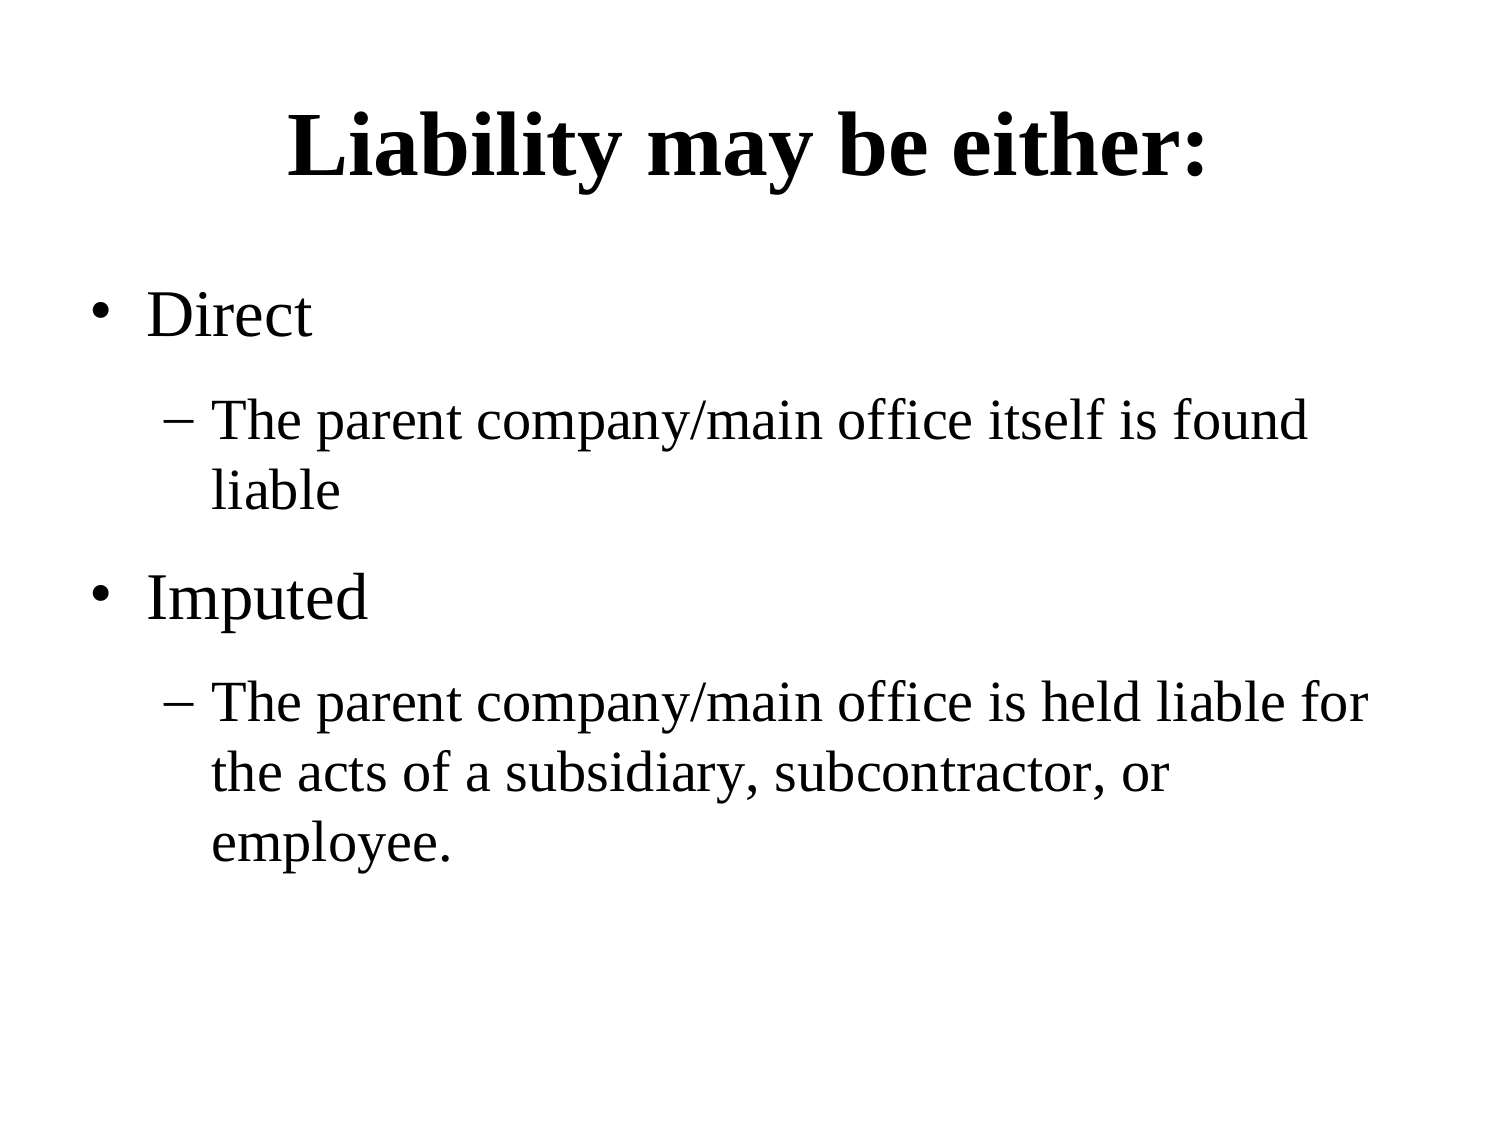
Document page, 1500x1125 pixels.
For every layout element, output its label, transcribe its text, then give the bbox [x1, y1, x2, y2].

list Direct The parent company/main office itself is found liable Imputed The parent company/main office is held liable for the acts of a subsidiary, subcontractor, or employee. [75, 262, 1426, 1005]
title Liability may be either: [75, 45, 1426, 233]
